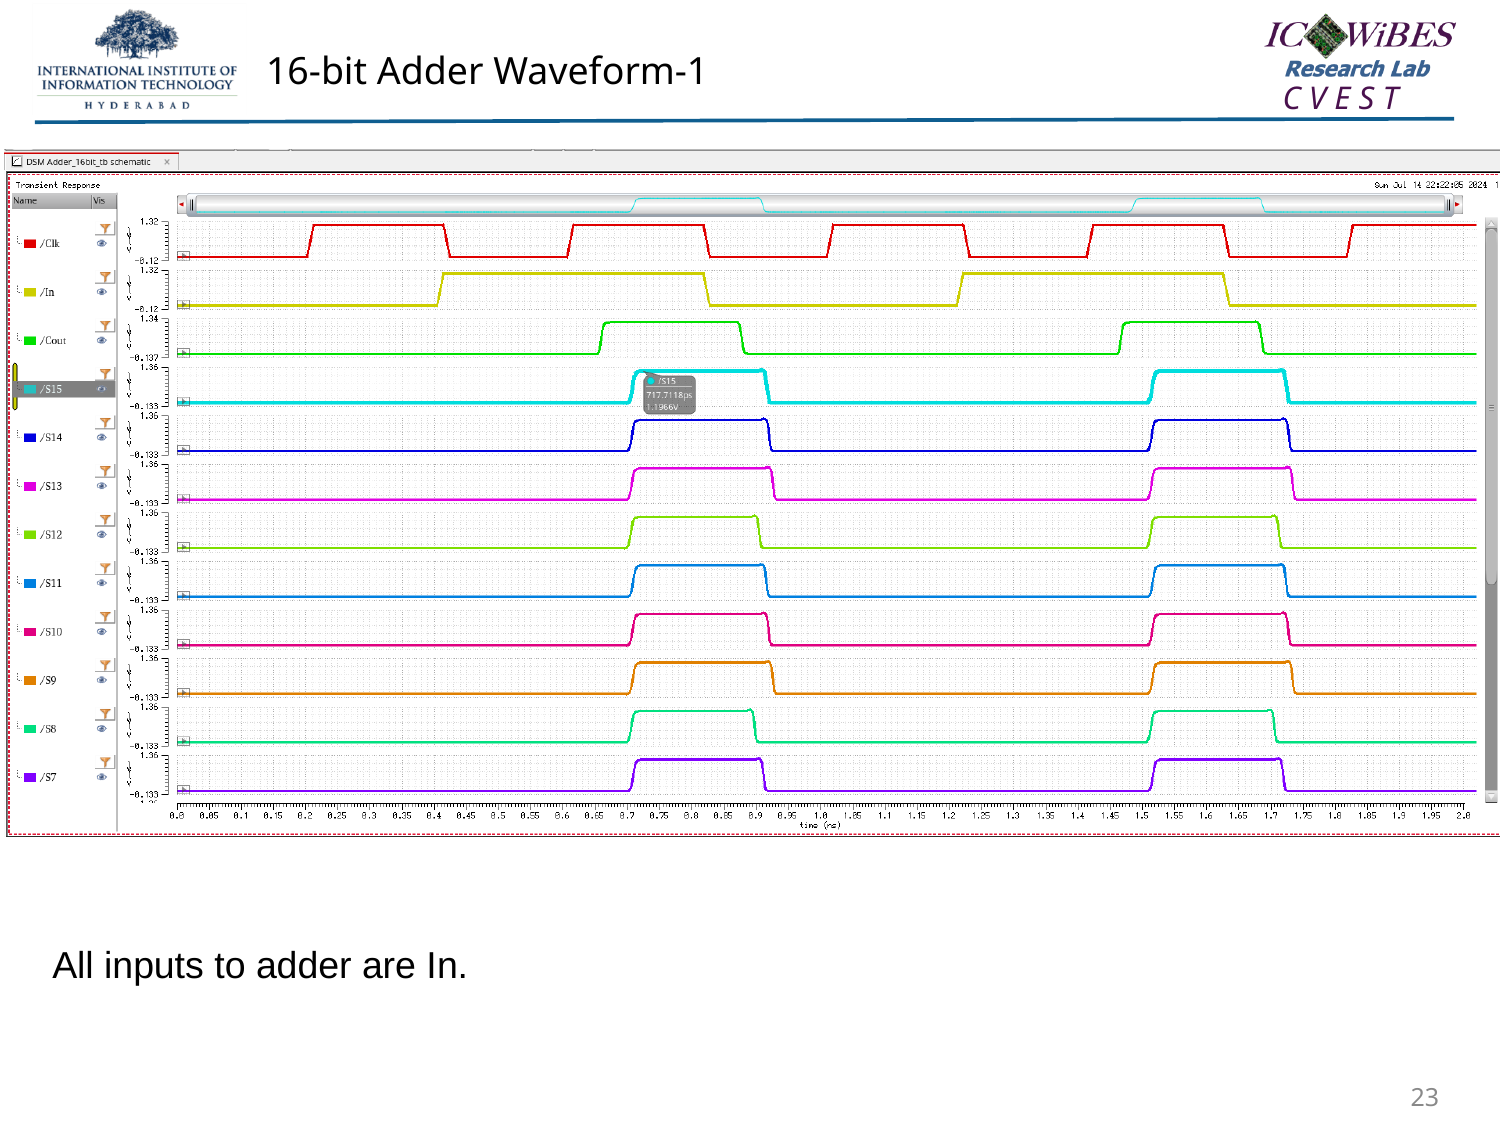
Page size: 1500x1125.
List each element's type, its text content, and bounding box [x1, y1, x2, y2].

slide_number <number> [1329, 1074, 1455, 1123]
title 16-bit Adder Waveform-1 [251, 26, 1195, 113]
picture [31, 2, 247, 115]
text_box All inputs to adder are In. [37, 937, 484, 995]
picture [4, 149, 1500, 837]
picture [1261, 12, 1458, 82]
